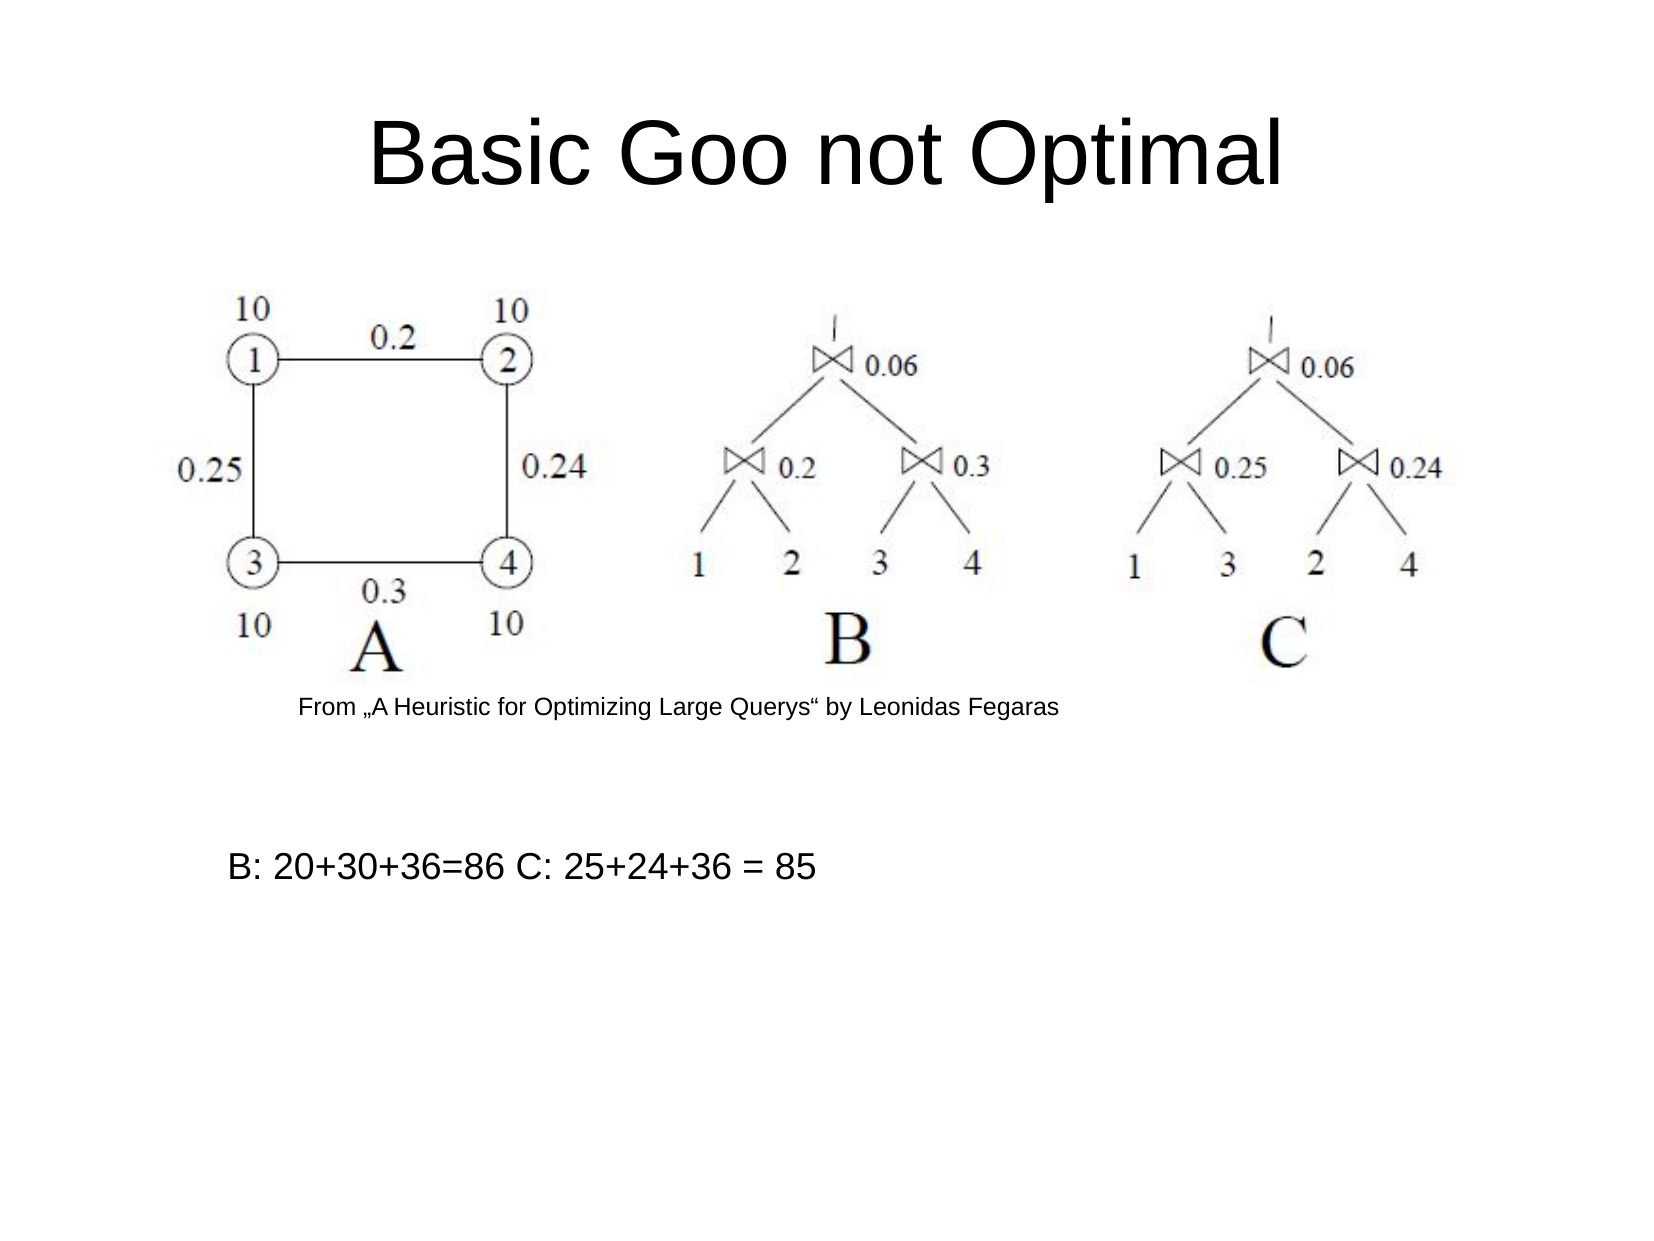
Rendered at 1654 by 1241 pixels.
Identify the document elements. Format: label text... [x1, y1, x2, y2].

text_box B: 20+30+36=86 C: 25+24+36 = 85 [212, 838, 1300, 896]
picture [94, 289, 1583, 686]
title Basic Goo not Optimal [82, 49, 1571, 257]
text_box From „A Heuristic for Optimizing Large Querys“ by Leonidas Fegaras [283, 685, 1394, 784]
